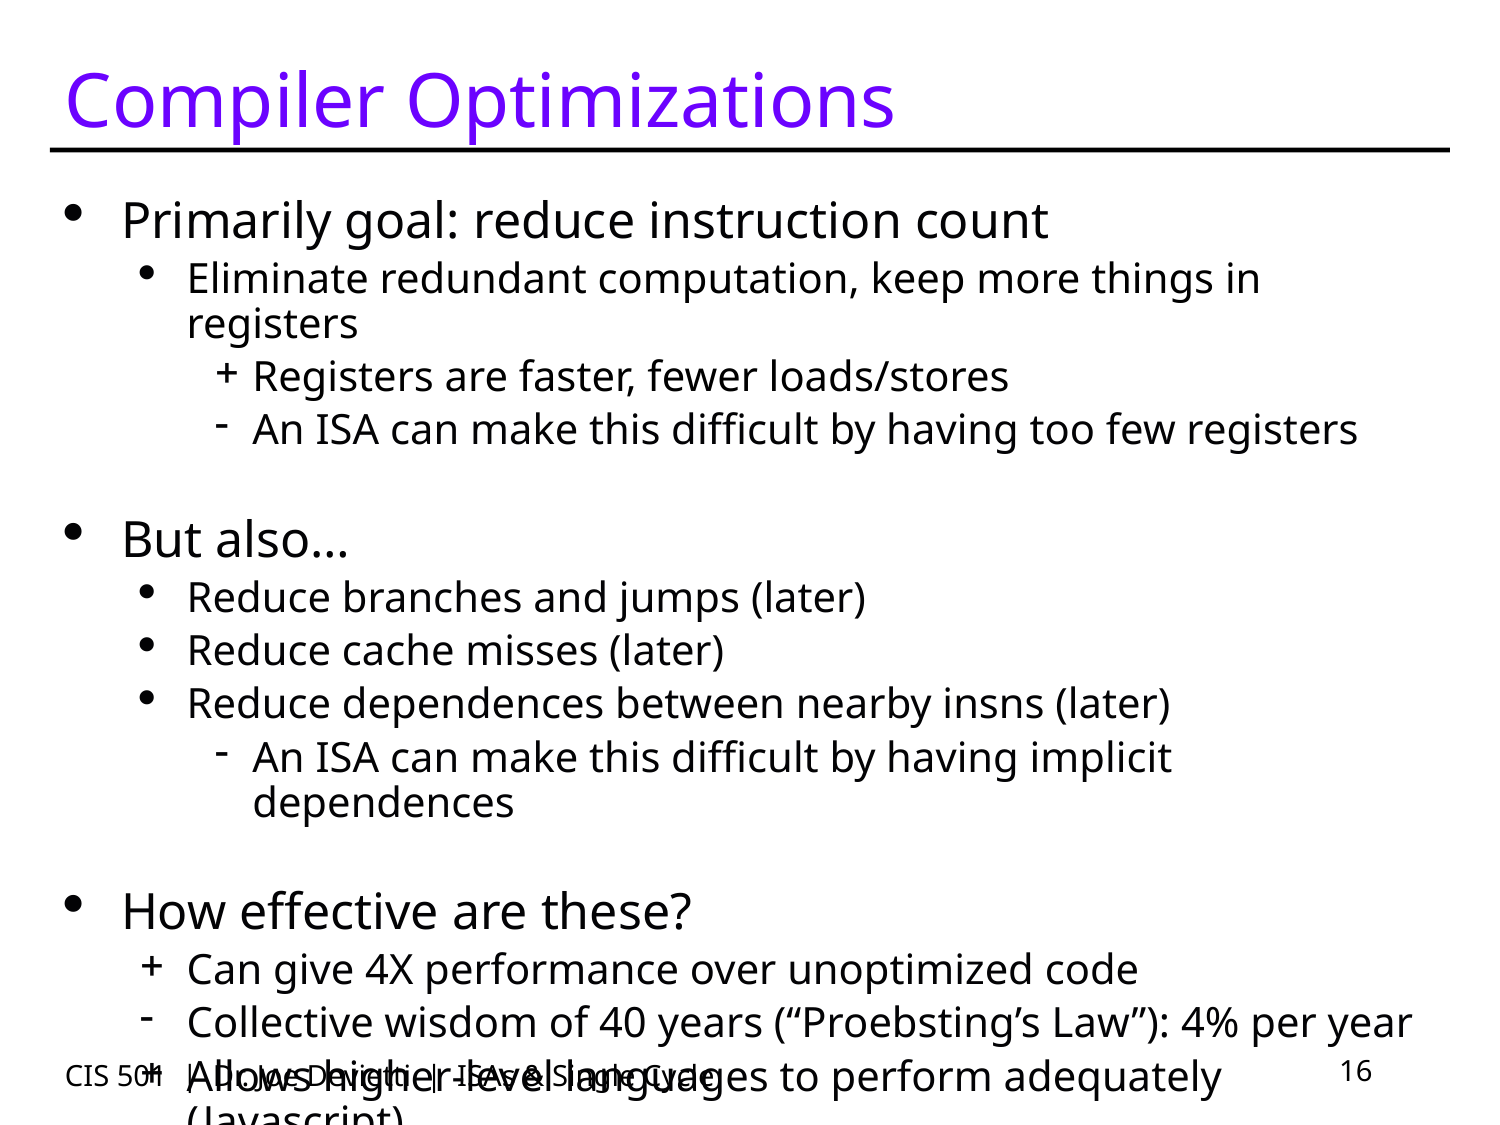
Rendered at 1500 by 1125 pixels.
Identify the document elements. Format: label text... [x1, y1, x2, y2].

text_box <number> [1074, 1049, 1388, 1100]
text_box Compiler Optimizations [49, 37, 1450, 150]
text_box <number> [1082, 1071, 1094, 1088]
text_box CIS 501 | Dr. Joe Devietti | ISAs & Single Cycle [49, 1049, 988, 1100]
text_box Primarily goal: reduce instruction count Eliminate redundant computation, keep more things in registers Registers are faster, fewer loads/stores An ISA can make this difficult by having too few registers But also… Reduce branches and jumps (later) Reduce cache misses (later) Reduce dependences between nearby insns (later) An ISA can make this difficult by having implicit dependences How effective are these? Can give 4X performance over unoptimized code Collective wisdom of 40 years (“Proebsting’s Law”): 4% per year Allows higher-level languages to perform adequately (Javascript) [49, 187, 1450, 1025]
